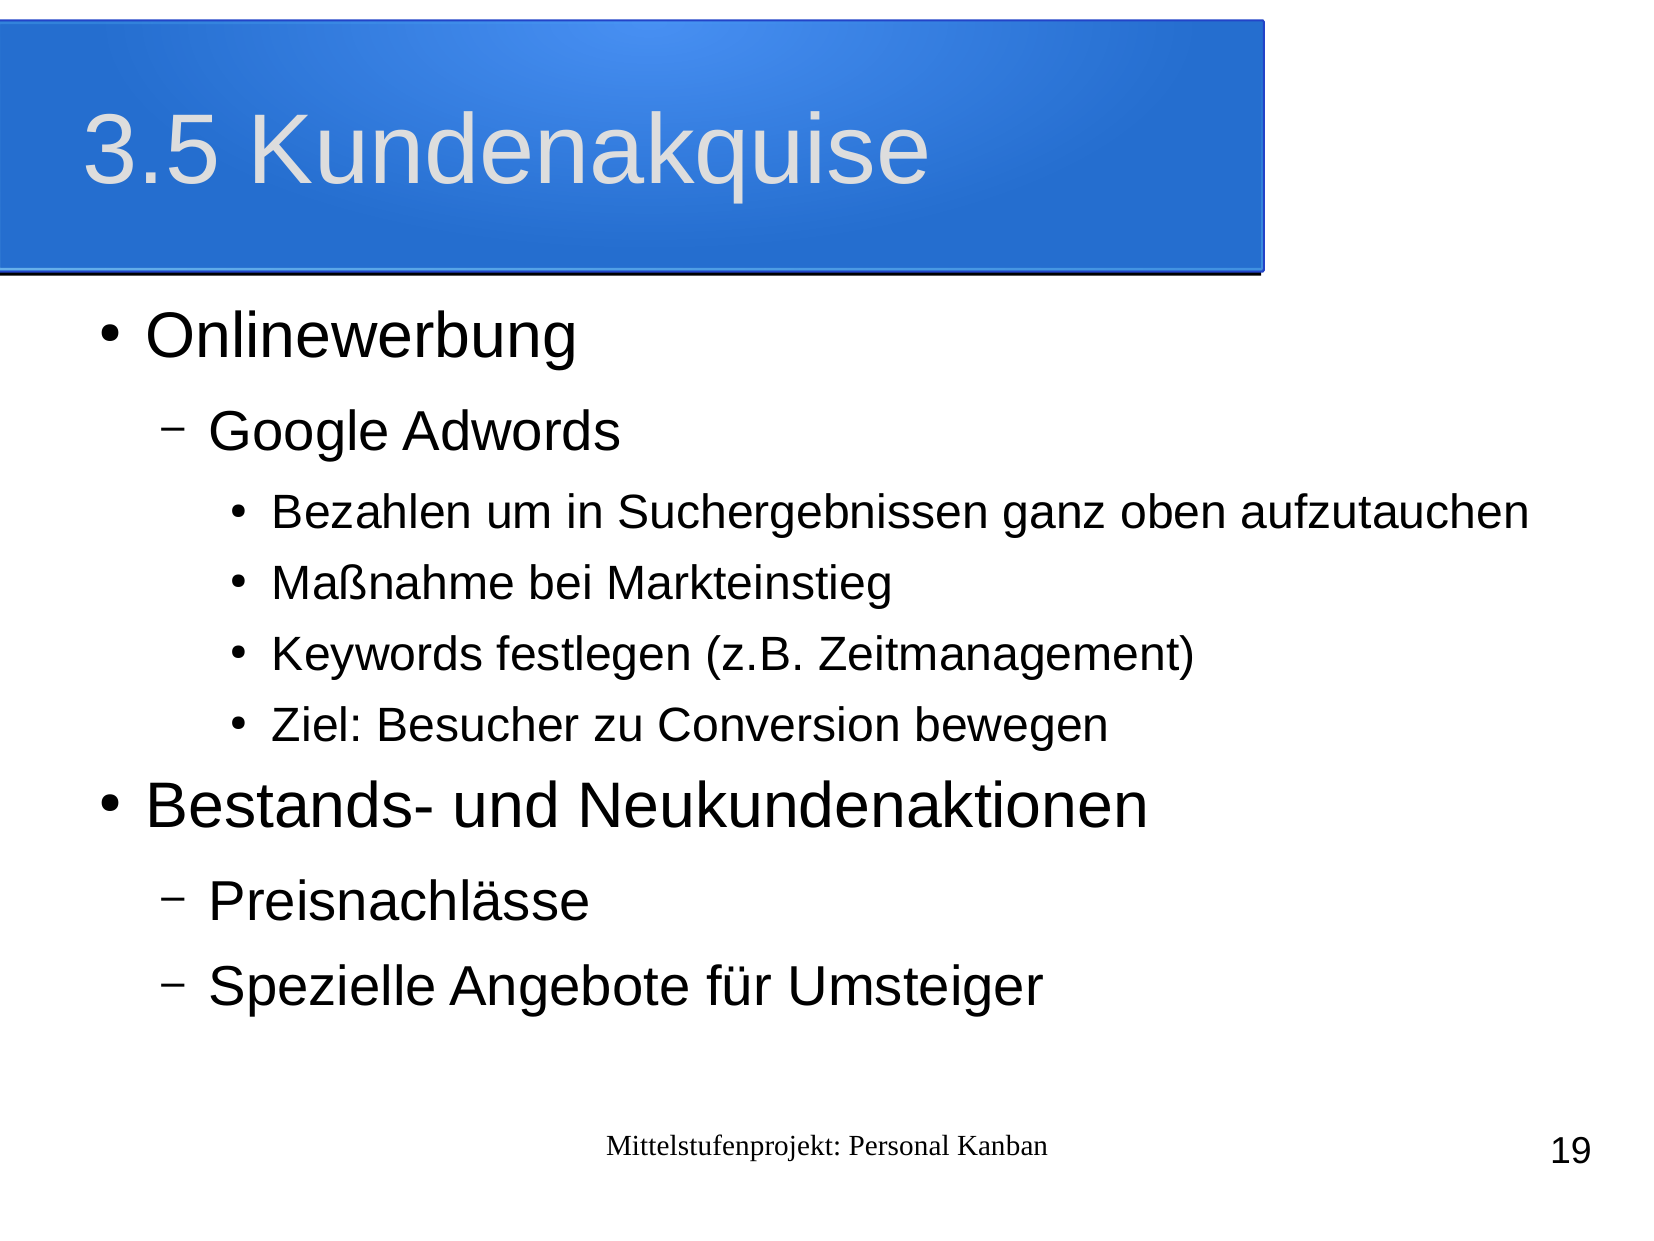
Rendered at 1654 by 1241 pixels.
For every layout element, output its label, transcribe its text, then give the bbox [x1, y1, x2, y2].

text_box 19 [1535, 1122, 1654, 1194]
title 3.5 Kundenakquise [82, 47, 1235, 252]
list Onlinewerbung Google Adwords Bezahlen um in Suchergebnissen ganz oben aufzutauchen Maßnahme bei Markteinstieg Keywords festlegen (z.B. Zeitmanagement) Ziel: Besucher zu Conversion bewegen Bestands- und Neukundenaktionen Preisnachlässe Spezielle Angebote für Umsteiger [82, 299, 1571, 1019]
